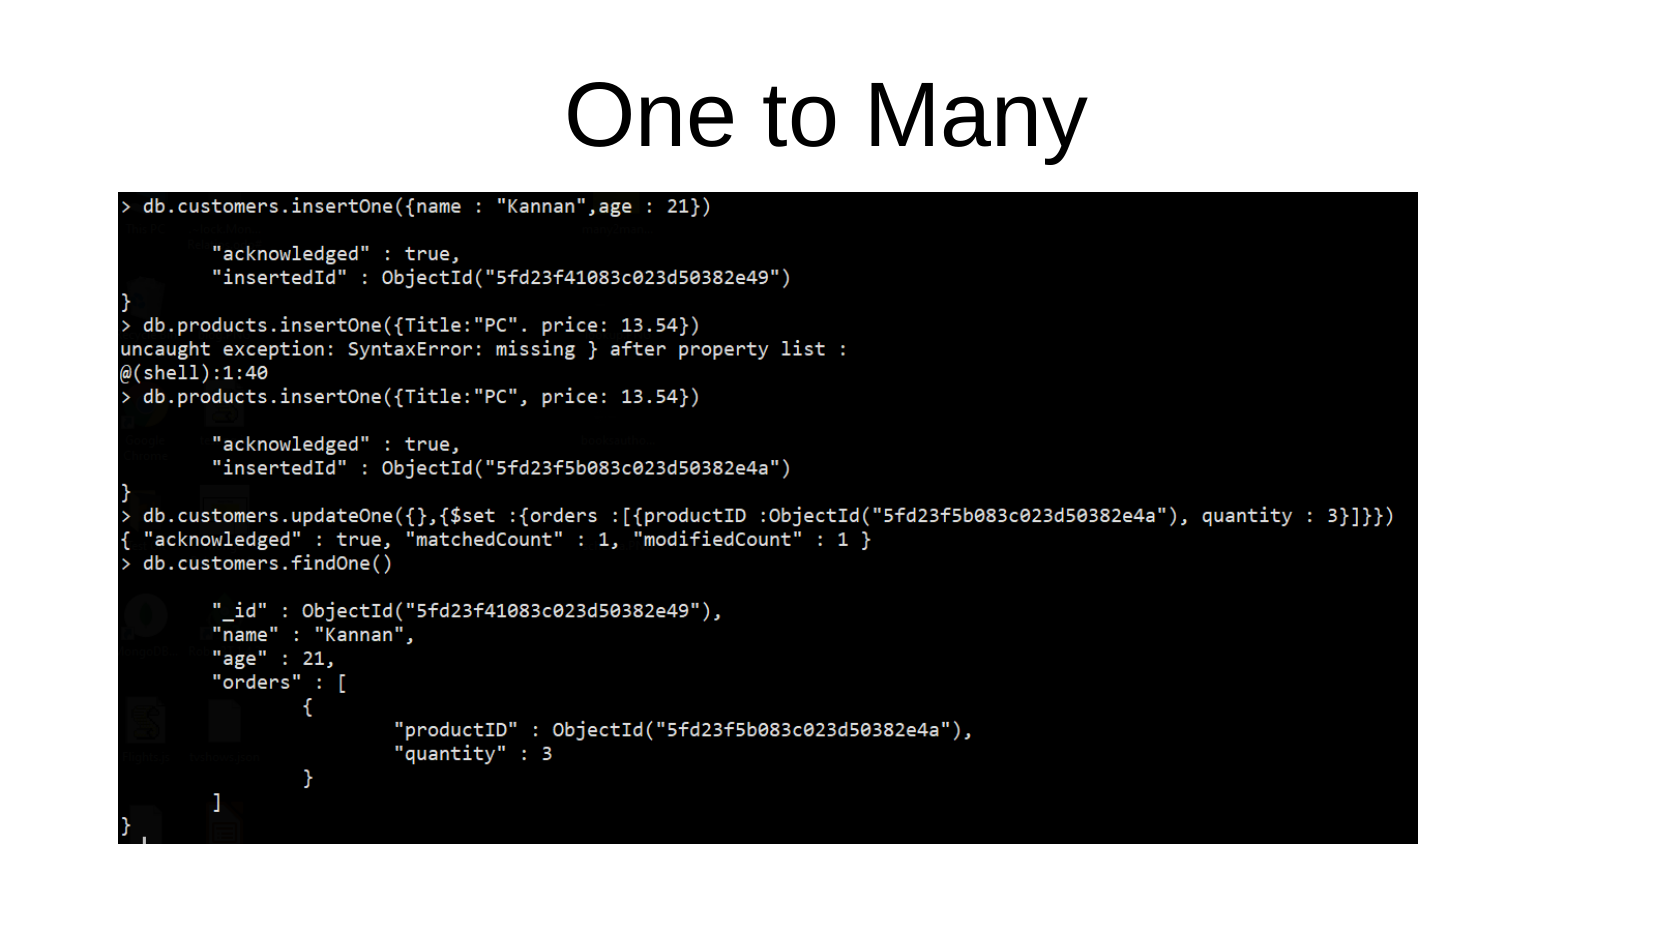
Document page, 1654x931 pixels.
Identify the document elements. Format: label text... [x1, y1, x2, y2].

title One to Many [82, 37, 1571, 193]
picture [118, 192, 1418, 844]
